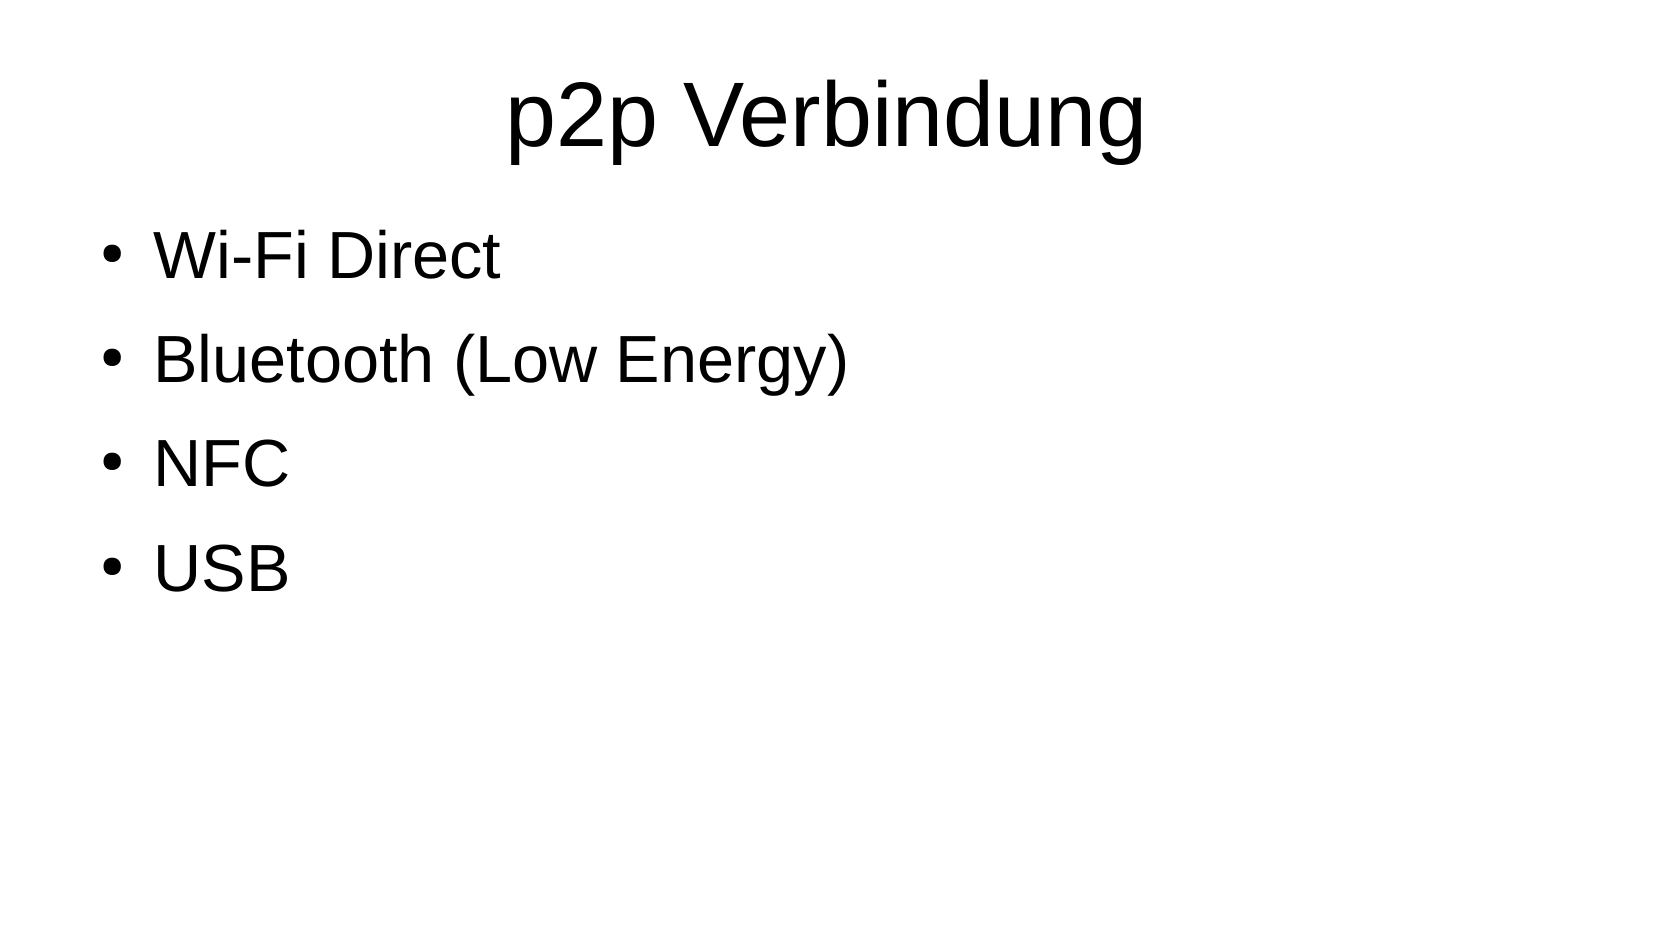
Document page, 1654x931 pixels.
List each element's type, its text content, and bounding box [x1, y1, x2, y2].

title p2p Verbindung [82, 37, 1571, 193]
list Wi-Fi Direct Bluetooth (Low Energy) NFC USB [82, 217, 1571, 758]
